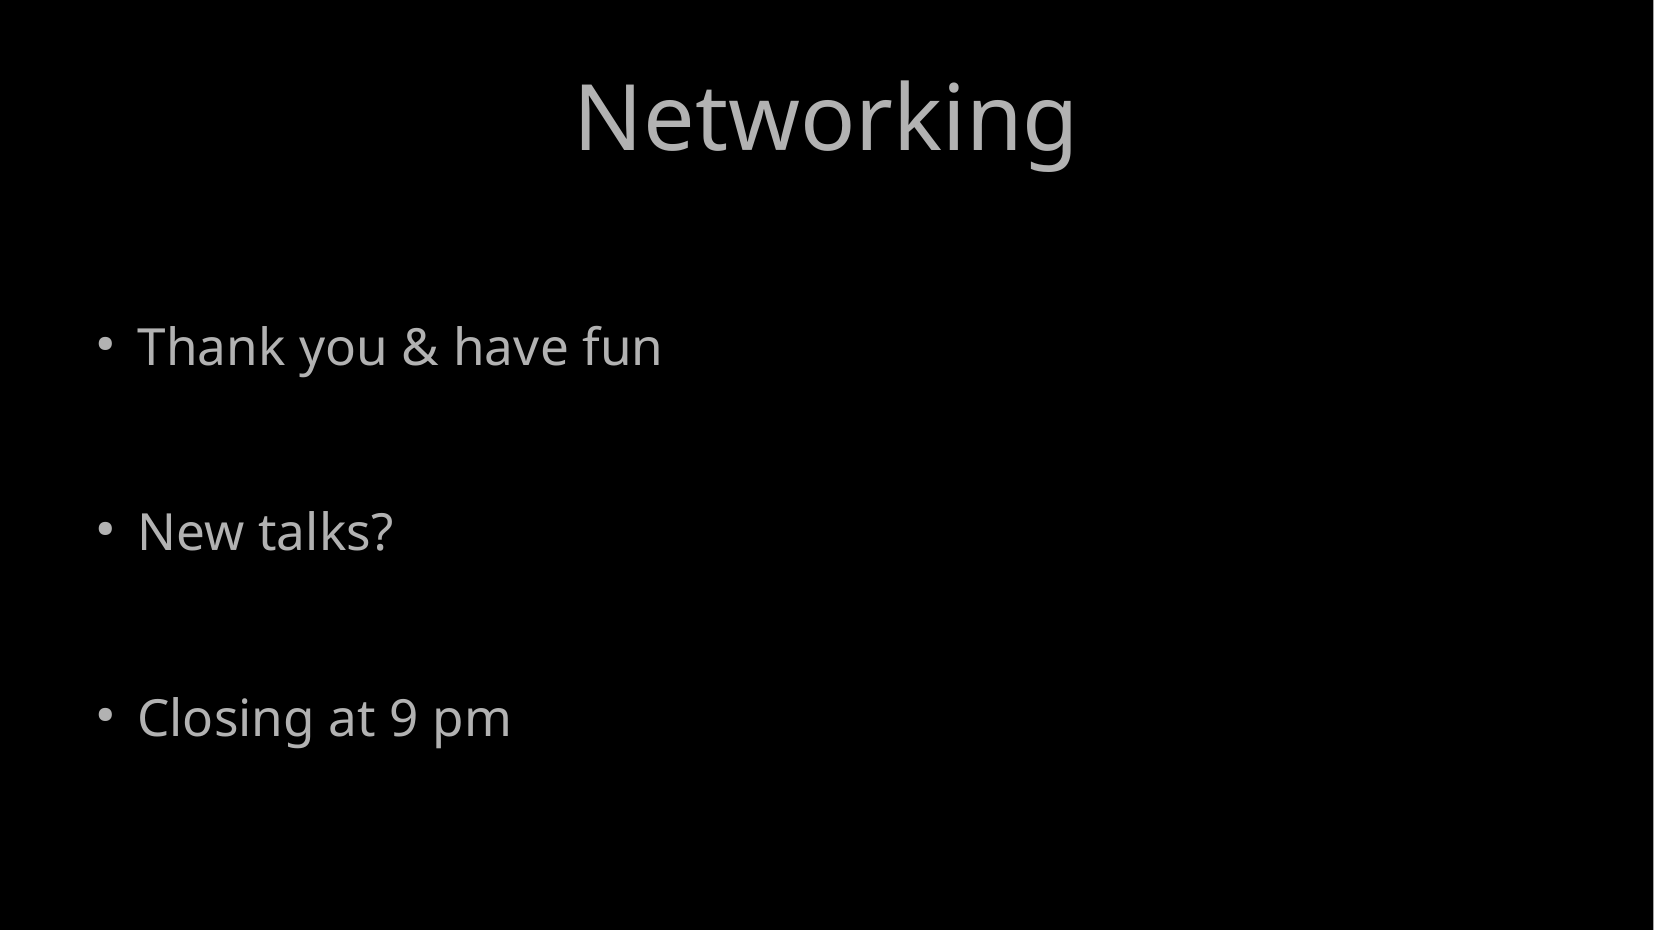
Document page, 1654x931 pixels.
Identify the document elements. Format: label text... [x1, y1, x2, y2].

title Networking [82, 37, 1571, 193]
list Thank you & have fun New talks? Closing at 9 pm [82, 217, 1571, 758]
